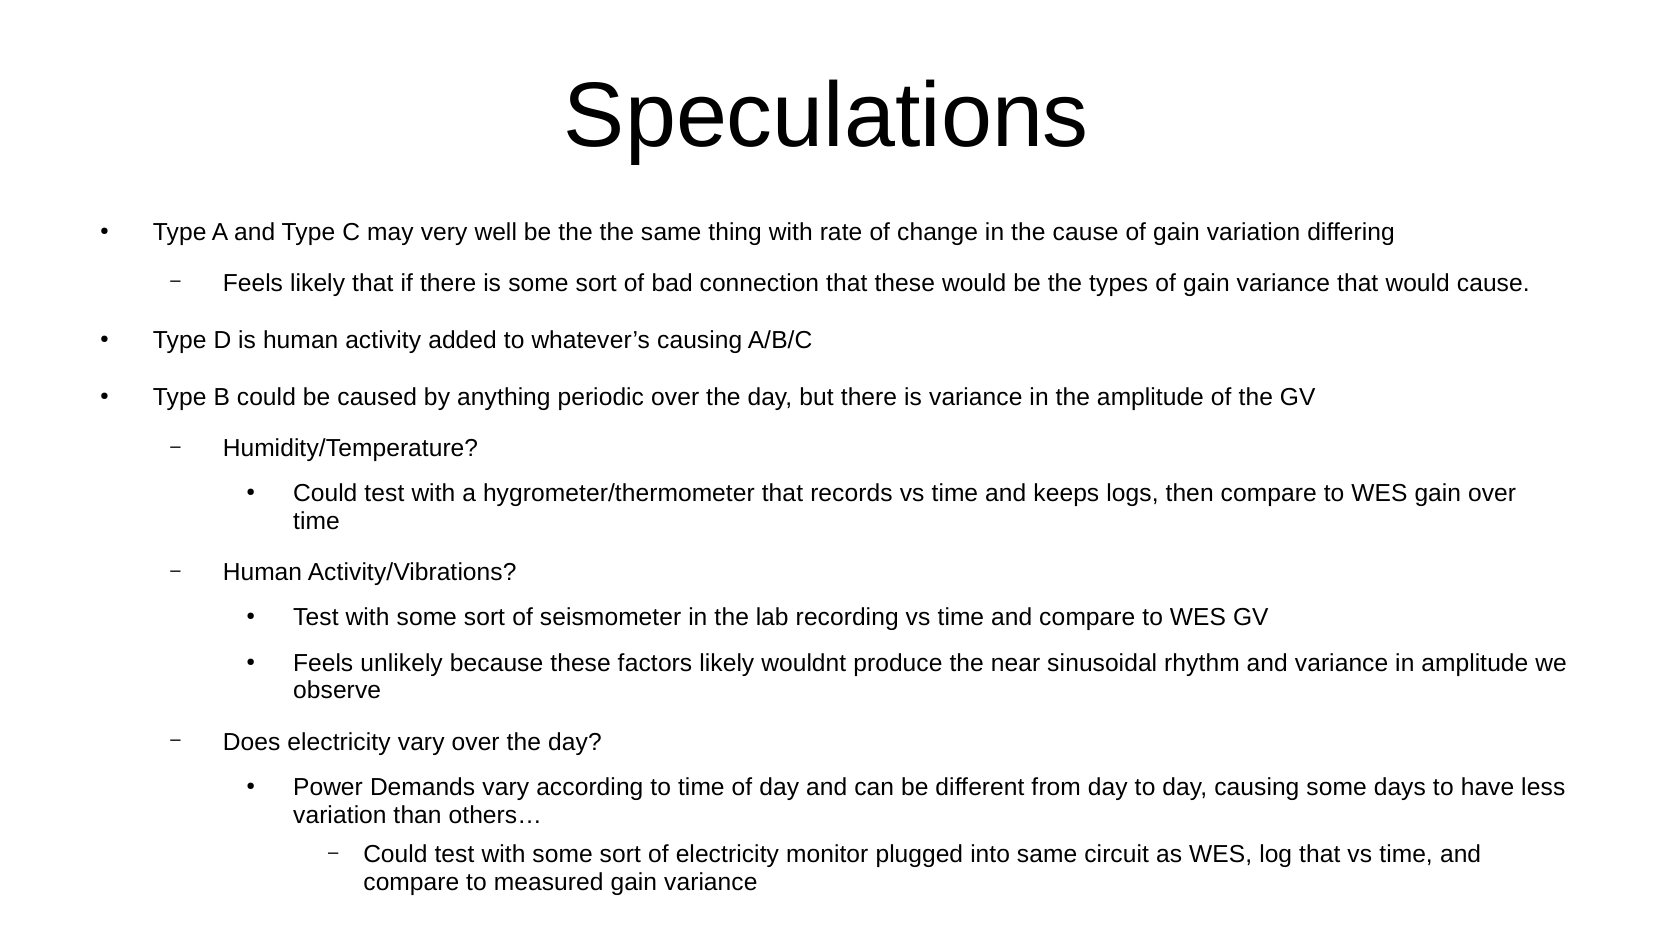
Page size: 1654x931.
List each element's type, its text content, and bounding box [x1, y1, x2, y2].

title Speculations [82, 37, 1571, 193]
list Type A and Type C may very well be the the same thing with rate of change in the cause of gain variation differing Feels likely that if there is some sort of bad connection that these would be the types of gain variance that would cause. Type D is human activity added to whatever’s causing A/B/C Type B could be caused by anything periodic over the day, but there is variance in the amplitude of the GV Humidity/Temperature? Could test with a hygrometer/thermometer that records vs time and keeps logs, then compare to WES gain over time Human Activity/Vibrations? Test with some sort of seismometer in the lab recording vs time and compare to WES GV Feels unlikely because these factors likely wouldnt produce the near sinusoidal rhythm and variance in amplitude we observe Does electricity vary over the day? Power Demands vary according to time of day and can be different from day to day, causing some days to have less variation than others… Could test with some sort of electricity monitor plugged into same circuit as WES, log that vs time, and compare to measured gain variance [82, 217, 1571, 901]
